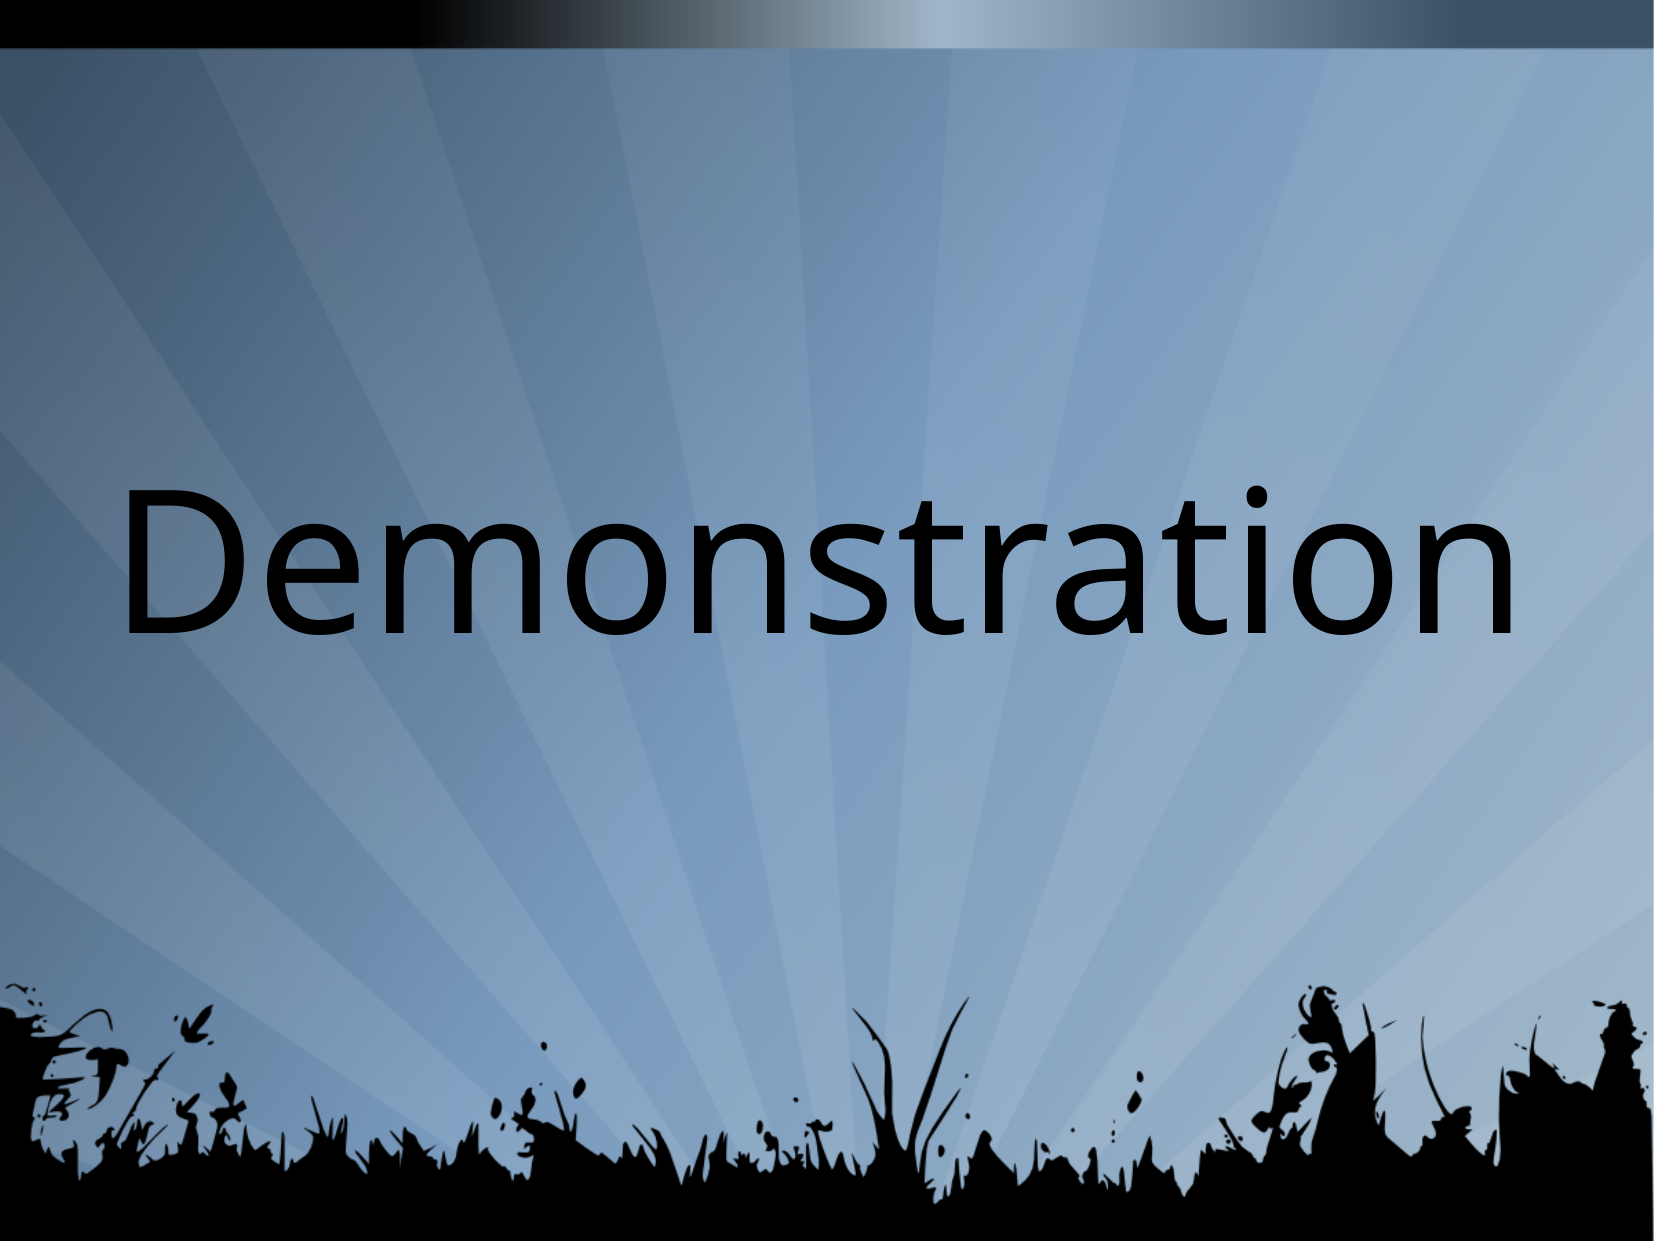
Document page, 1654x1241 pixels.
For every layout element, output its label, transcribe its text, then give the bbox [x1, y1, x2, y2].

title Demonstration [75, 441, 1564, 666]
